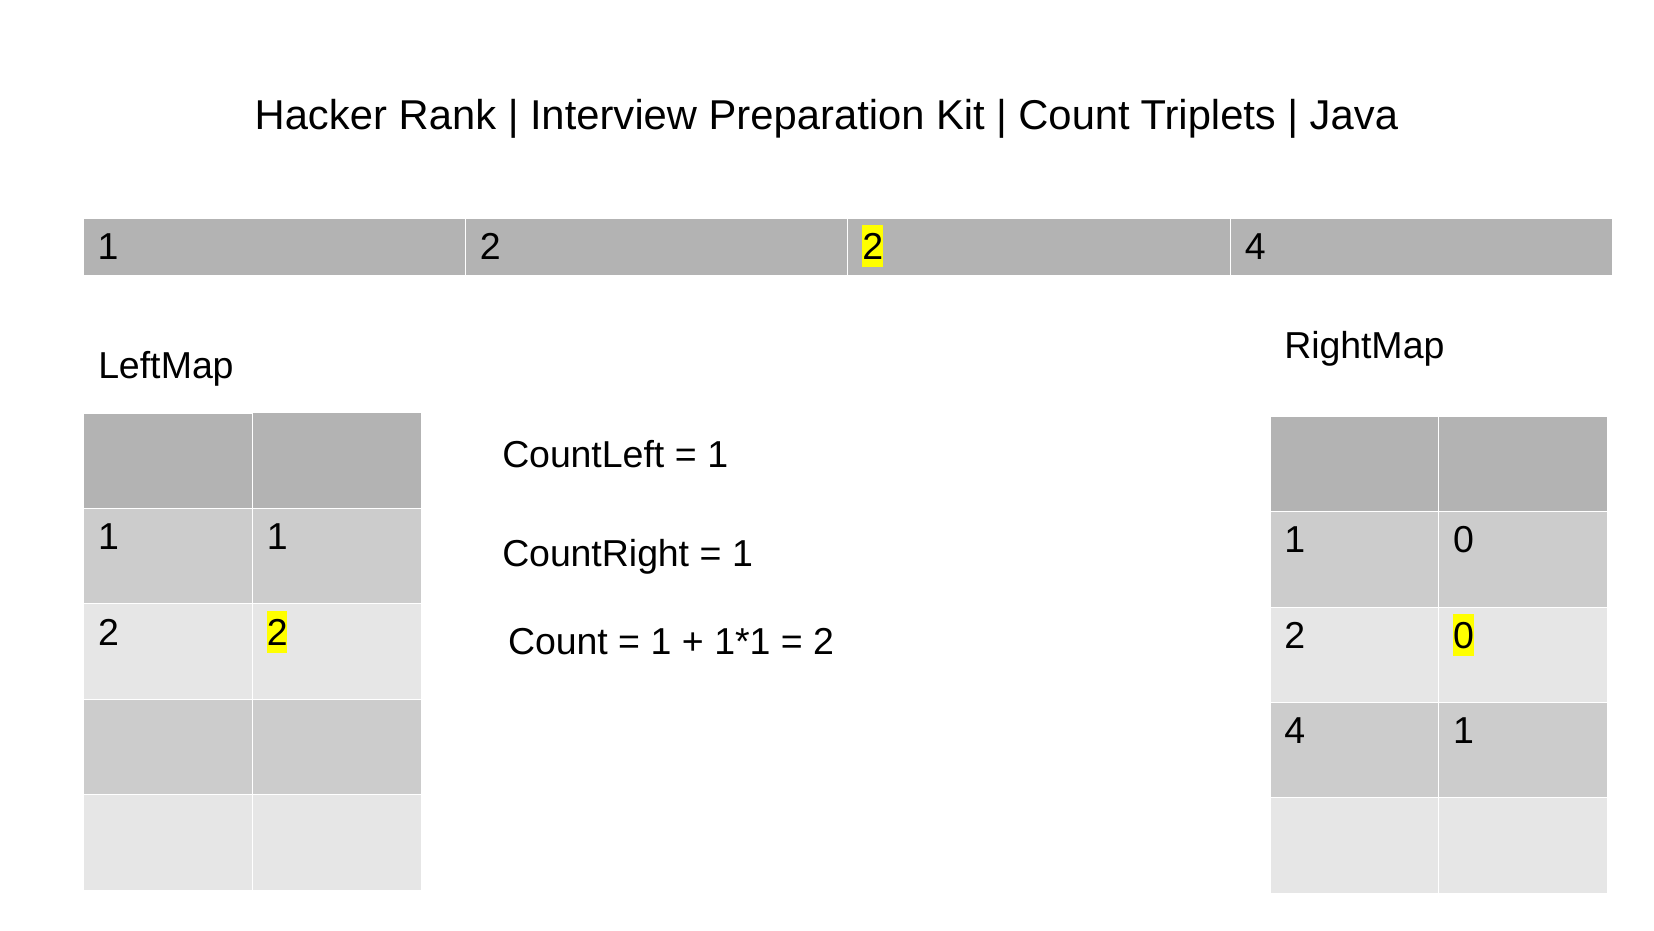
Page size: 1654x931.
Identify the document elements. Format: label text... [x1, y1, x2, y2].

table_header 4 [1231, 219, 1612, 275]
table_cell 1 [1439, 703, 1607, 797]
text_box RightMap [1269, 317, 1487, 416]
table_cell [84, 795, 252, 890]
text_box CountLeft = 1 [487, 426, 863, 525]
table_cell 1 [84, 509, 252, 603]
table_cell [1439, 798, 1607, 893]
table_cell 2 [1271, 608, 1438, 702]
table_cell 4 [1271, 703, 1438, 797]
table_header 1 [84, 219, 465, 275]
table_cell [253, 700, 421, 794]
table_cell 1 [1271, 512, 1438, 607]
table_cell 2 [84, 604, 252, 699]
table_header [84, 437, 252, 508]
table_header [1271, 417, 1438, 511]
table_cell 1 [253, 509, 421, 603]
table_header 2 [466, 219, 847, 275]
table_cell [84, 700, 252, 794]
text_box CountRight = 1 [487, 525, 863, 666]
table_cell [1271, 798, 1438, 893]
table_cell 0 [1439, 512, 1607, 607]
table_header 2 [848, 219, 1230, 275]
table_cell [253, 795, 421, 890]
text_box Count = 1 + 1*1 = 2 [493, 613, 869, 713]
table_cell 0 [1439, 608, 1607, 702]
title Hacker Rank | Interview Preparation Kit | Count Triplets | Java [82, 37, 1571, 193]
table_cell 2 [253, 604, 421, 699]
text_box LeftMap [83, 337, 301, 437]
table_header [1439, 417, 1607, 511]
table_header [253, 413, 421, 508]
